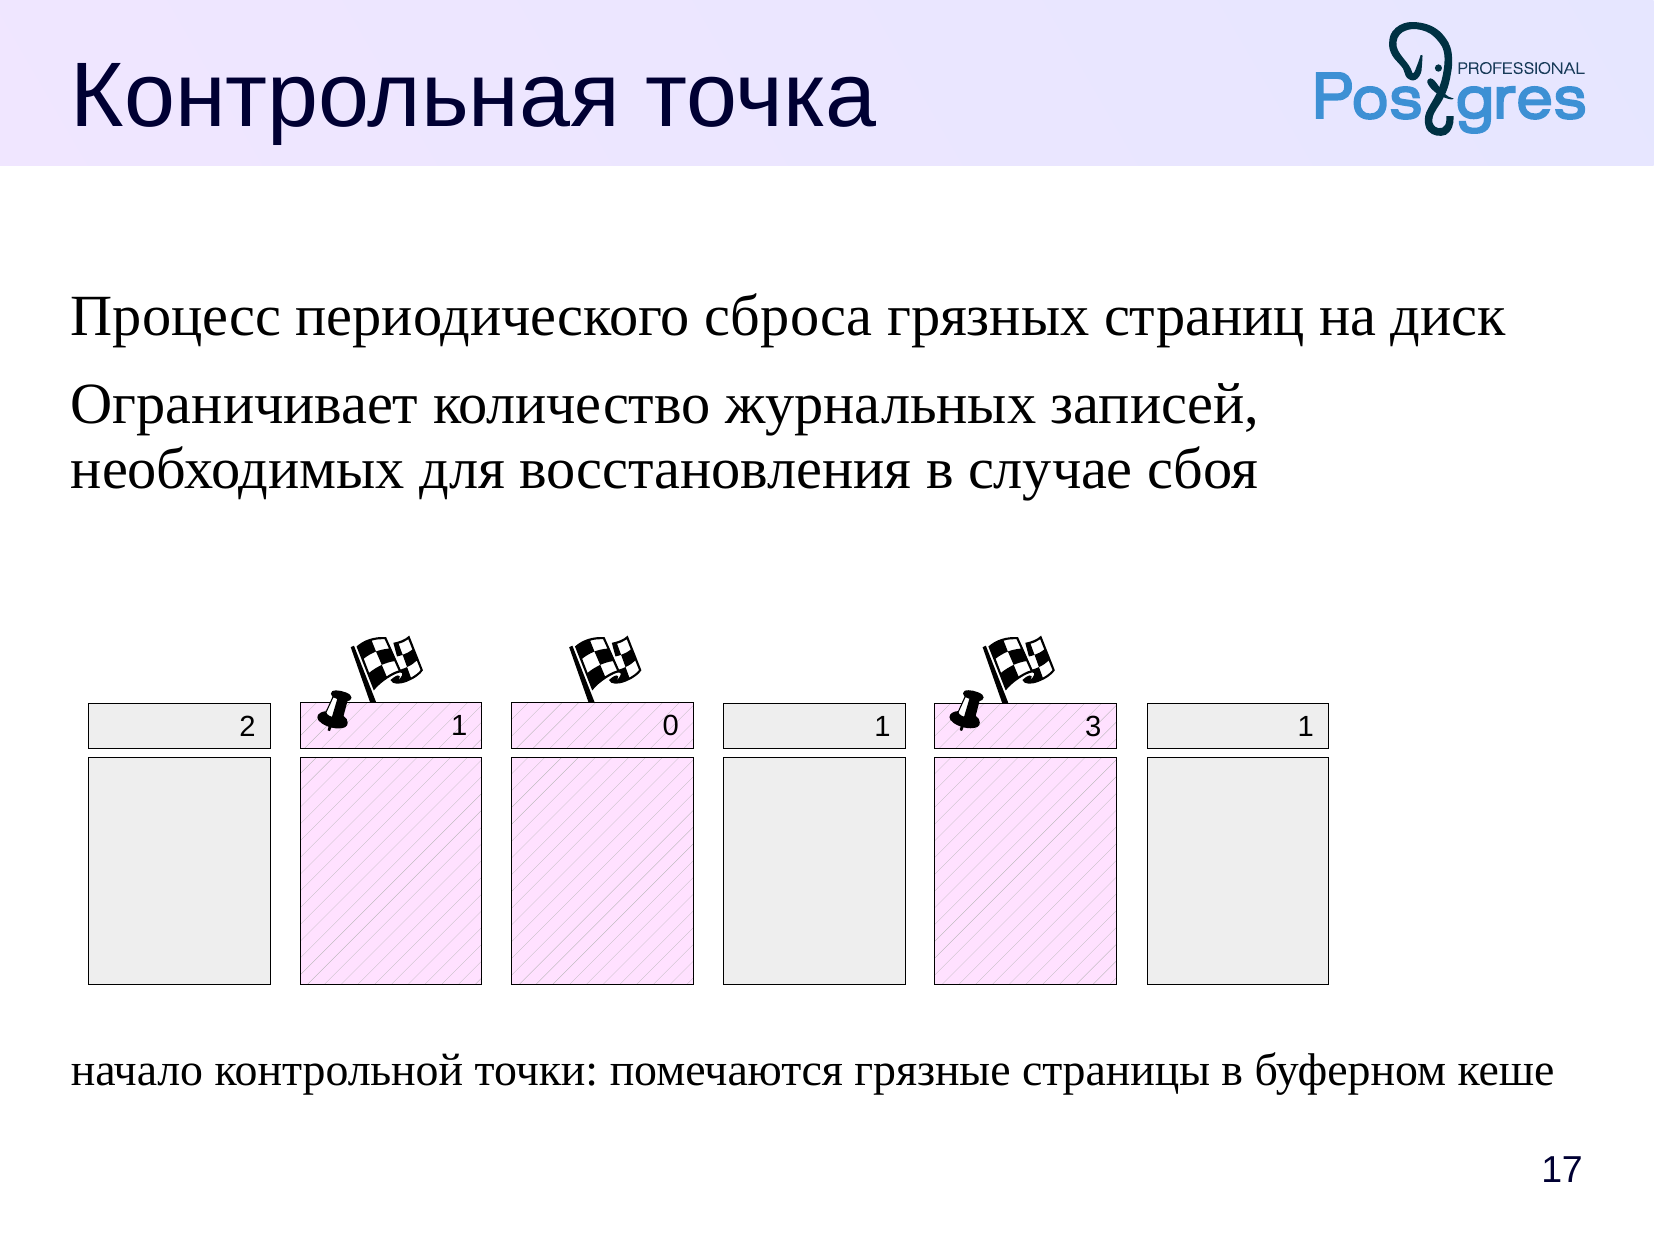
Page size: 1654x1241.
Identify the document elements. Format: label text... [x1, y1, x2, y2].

text_box [317, 690, 352, 732]
list Процесс периодического сброса грязных страниц на диск Ограничивает количество журнальных записей, необходимых для восстановления в случае сбоя начало контрольной точки: помечаются грязные страницы в буферном кеше [70, 283, 1583, 1141]
title Контрольная точка [70, 43, 1261, 147]
text_box [949, 690, 984, 731]
